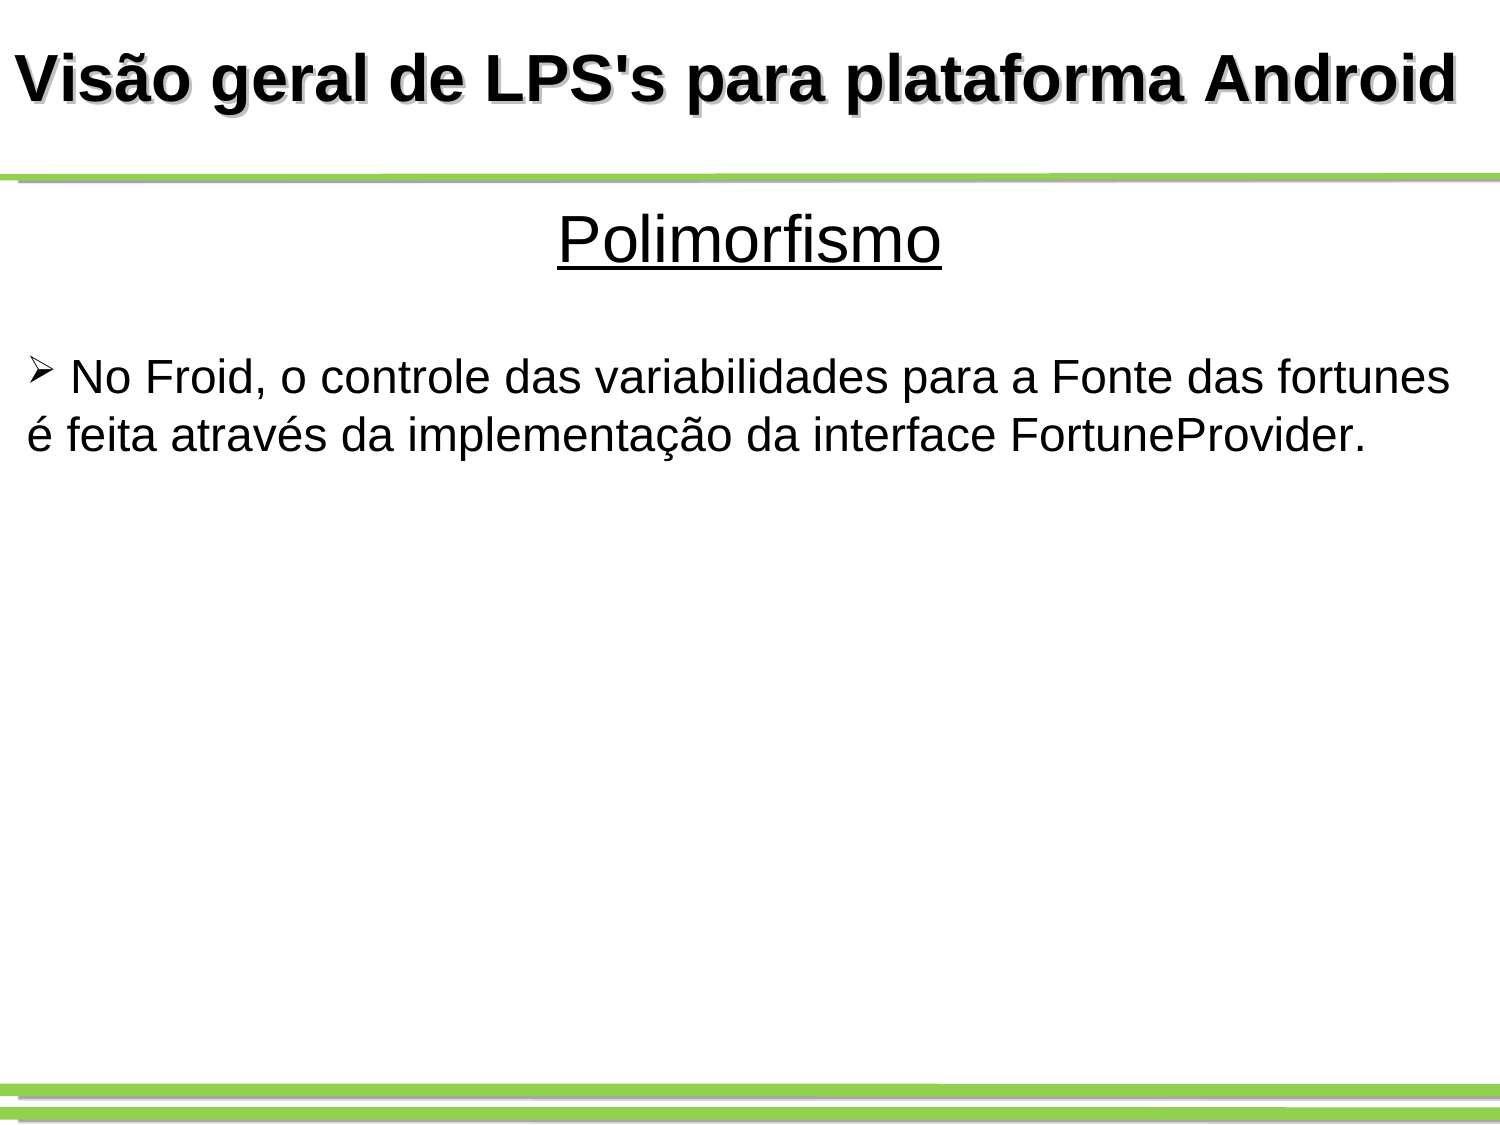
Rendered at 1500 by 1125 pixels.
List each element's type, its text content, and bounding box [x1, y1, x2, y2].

text_box Visão geral de LPS's para plataforma Android [0, 0, 1500, 178]
text_box Polimorfismo No Froid, o controle das variabilidades para a Fonte das fortunes é feita através da implementação da interface FortuneProvider. [11, 188, 1489, 469]
